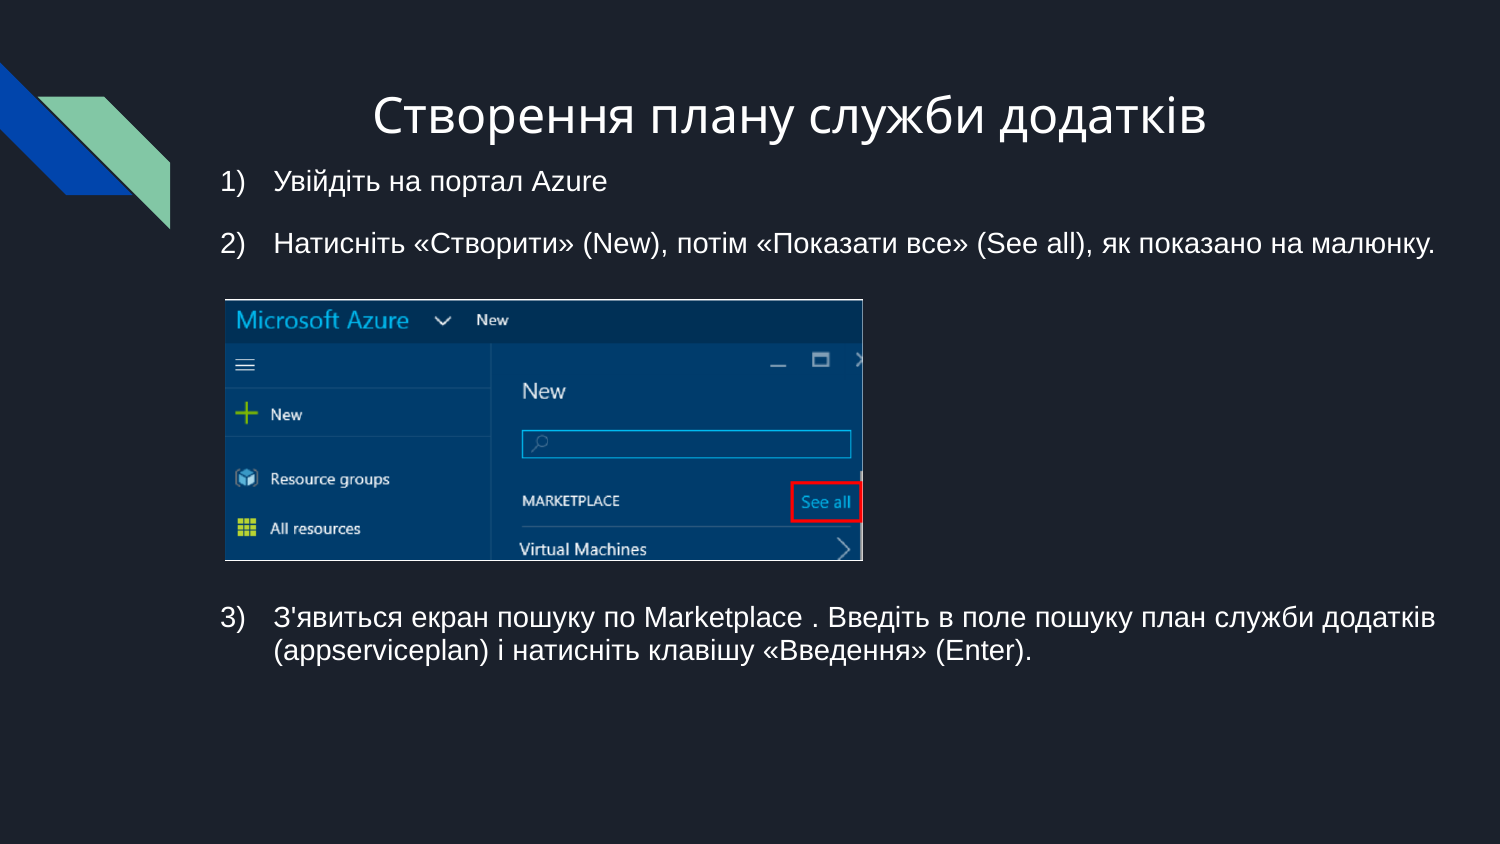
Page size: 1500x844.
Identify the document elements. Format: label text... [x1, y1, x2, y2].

picture [225, 299, 863, 562]
title Створення плану служби додатків [212, 64, 1368, 150]
list Увійдіть на портал Azure Натисніть «Створити» (New), потім «Показати все» (See all), як показано на малюнку. З'явиться екран пошуку по Marketplace . Введіть в поле пошуку план служби додатків (appserviceplan) і натисніть клавішу «Введення» (Enter). [187, 150, 1463, 788]
